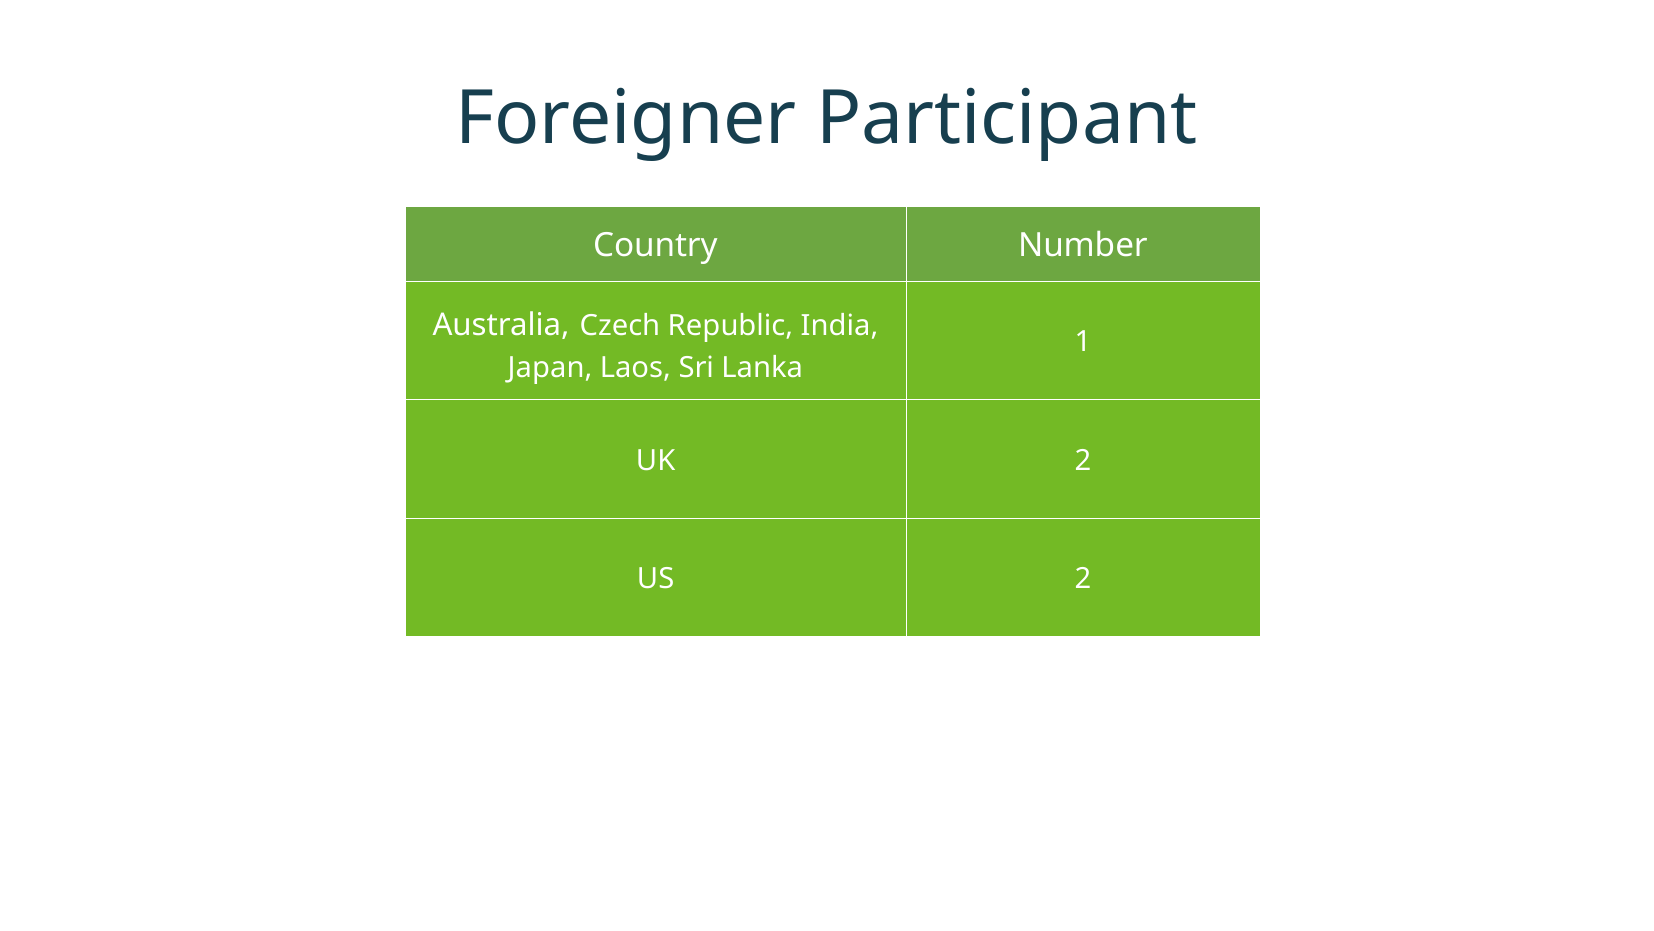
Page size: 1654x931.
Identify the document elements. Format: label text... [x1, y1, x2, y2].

table_cell US [406, 519, 906, 636]
table_cell 2 [907, 519, 1260, 636]
table_cell UK [406, 400, 906, 518]
table_cell 1 [907, 282, 1260, 399]
table_header Number [907, 207, 1260, 281]
table_cell Australia, Czech Republic, India, Japan, Laos, Sri Lanka [406, 282, 906, 399]
table_header Country [406, 207, 906, 281]
title Foreigner Participant [82, 37, 1571, 193]
table_cell 2 [907, 400, 1260, 518]
